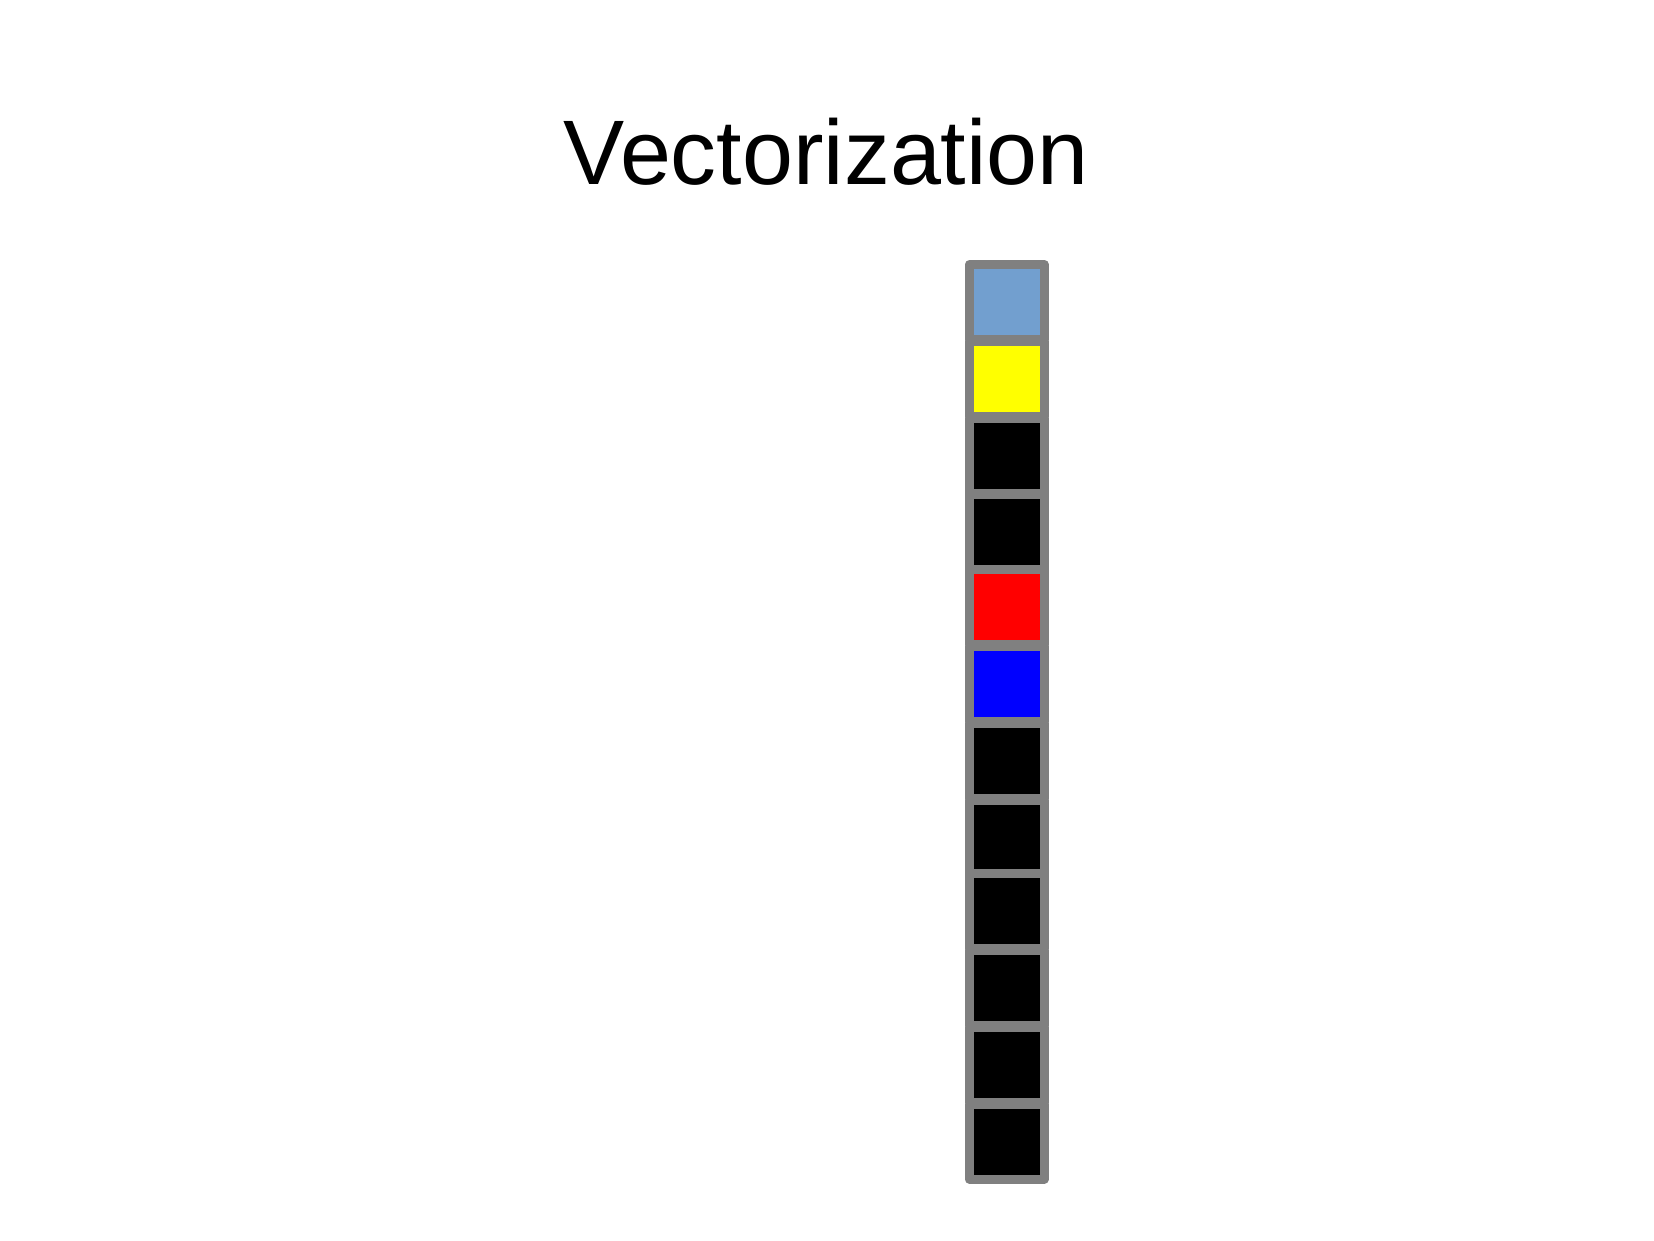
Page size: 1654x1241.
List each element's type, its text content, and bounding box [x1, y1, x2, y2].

text_box [969, 800, 1045, 949]
title Vectorization [82, 49, 1571, 257]
text_box [969, 950, 1045, 1026]
text_box [969, 418, 1045, 645]
text_box [969, 1027, 1045, 1103]
text_box [969, 646, 1045, 722]
text_box [969, 1104, 1045, 1180]
text_box [969, 264, 1045, 340]
text_box [969, 341, 1045, 417]
text_box [969, 723, 1045, 799]
